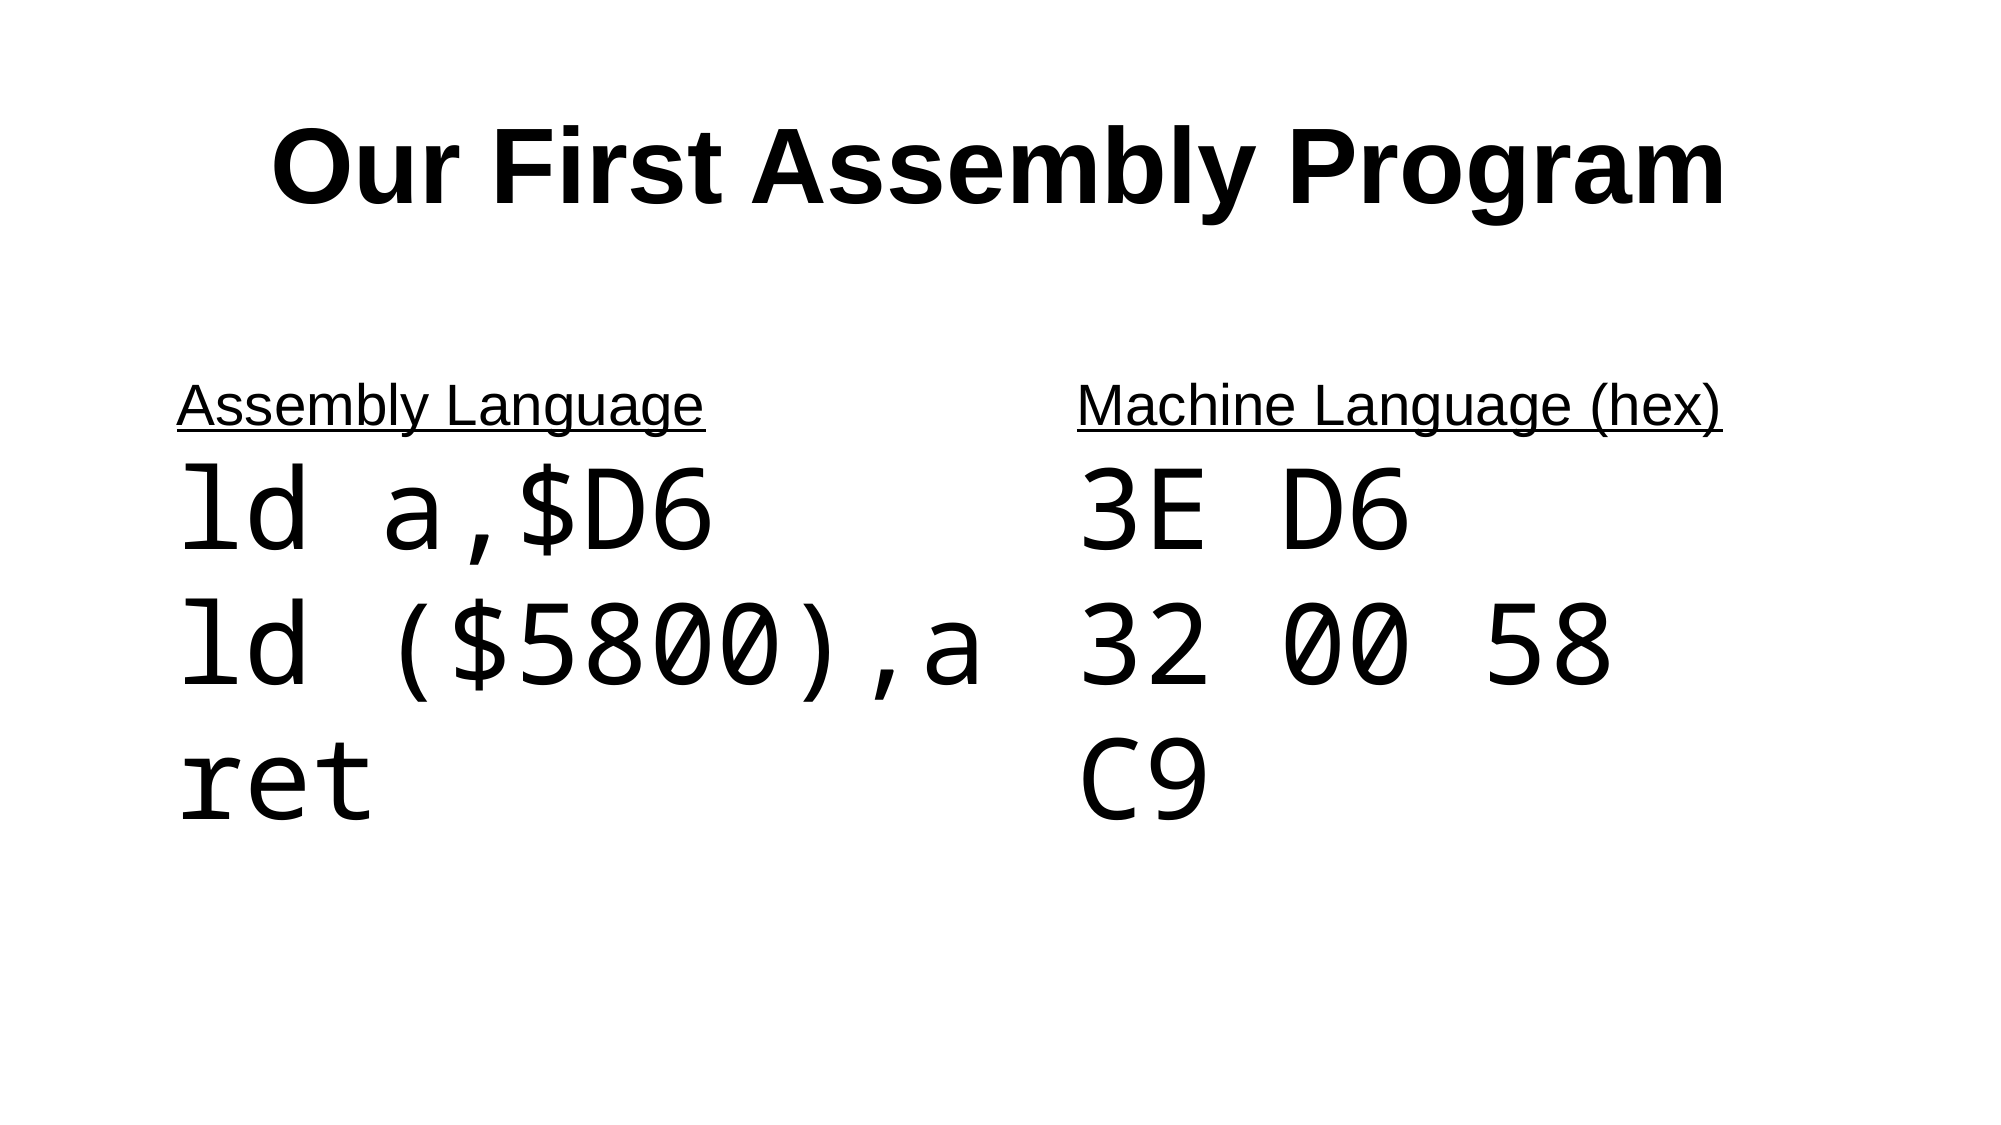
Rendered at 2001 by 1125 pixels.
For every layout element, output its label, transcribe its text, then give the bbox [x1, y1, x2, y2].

title Our First Assembly Program [137, 59, 1863, 278]
text_box Assembly Language Machine Language (hex) ld a,$D6 3E D6 ld ($5800),a 32 00 58 ret C9 [161, 360, 1739, 851]
